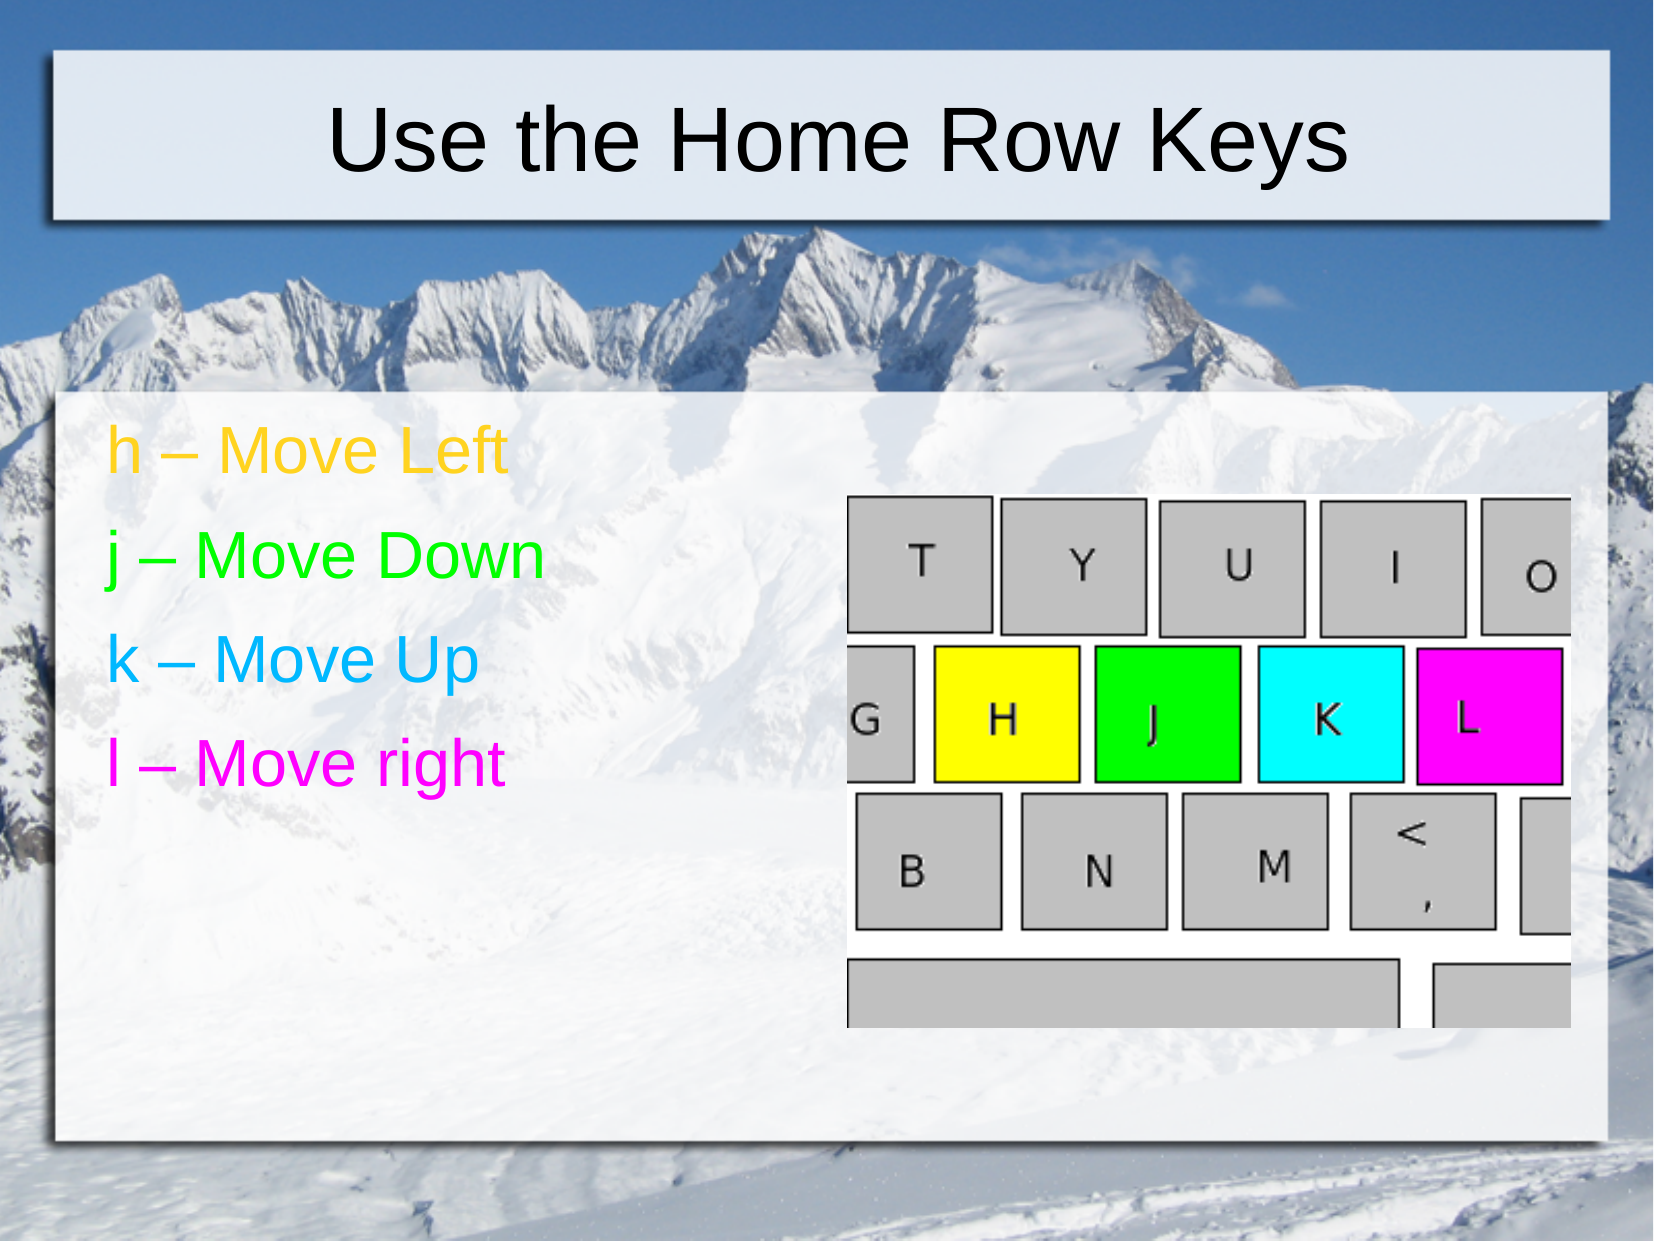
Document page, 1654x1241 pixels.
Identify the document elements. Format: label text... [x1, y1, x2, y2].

title Use the Home Row Keys [58, 36, 1594, 244]
picture [0, 0, 1654, 1241]
list h – Move Left j – Move Down k – Move Up l – Move right [88, 413, 812, 1233]
